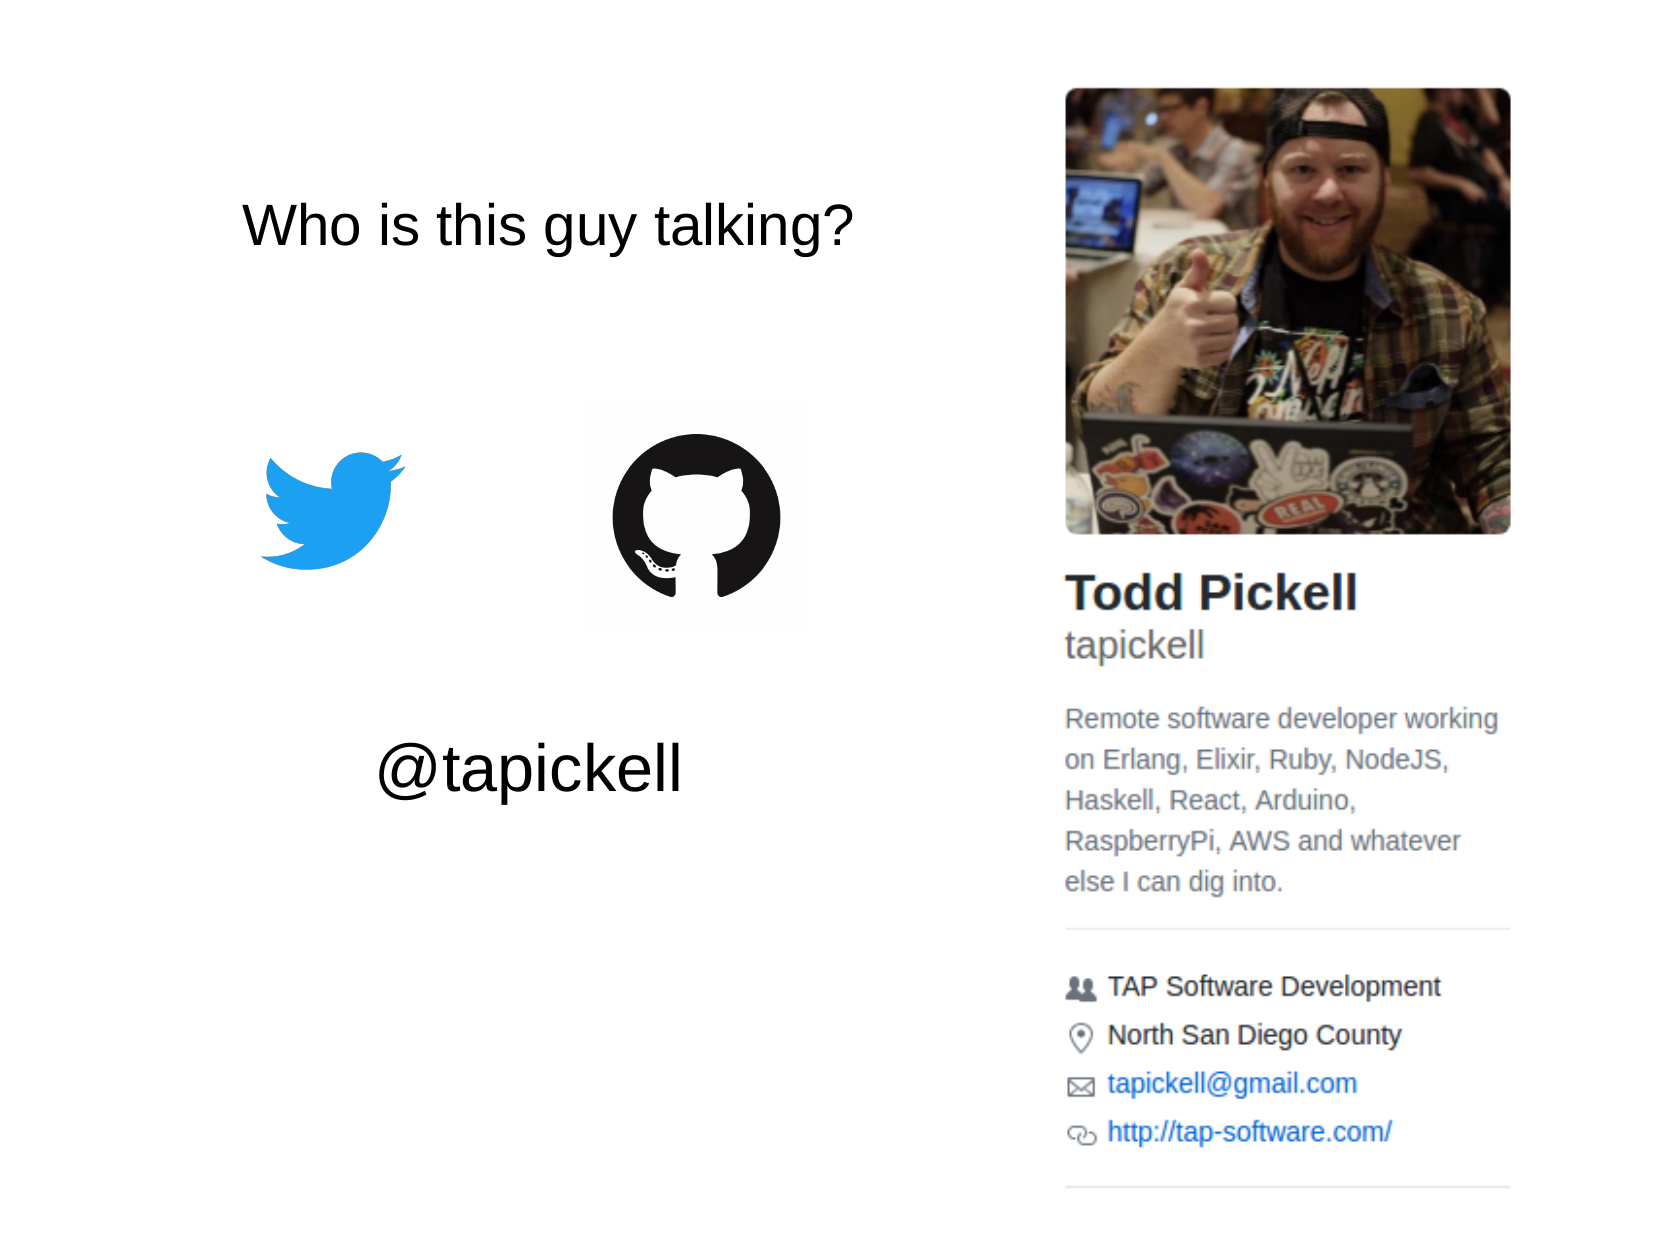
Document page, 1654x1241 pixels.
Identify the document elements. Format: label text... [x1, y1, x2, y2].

picture [1035, 44, 1546, 1201]
picture [585, 404, 808, 628]
subtitle Who is this guy talking? [0, 0, 1294, 705]
text_box @tapickell [360, 723, 781, 931]
picture [260, 452, 406, 571]
